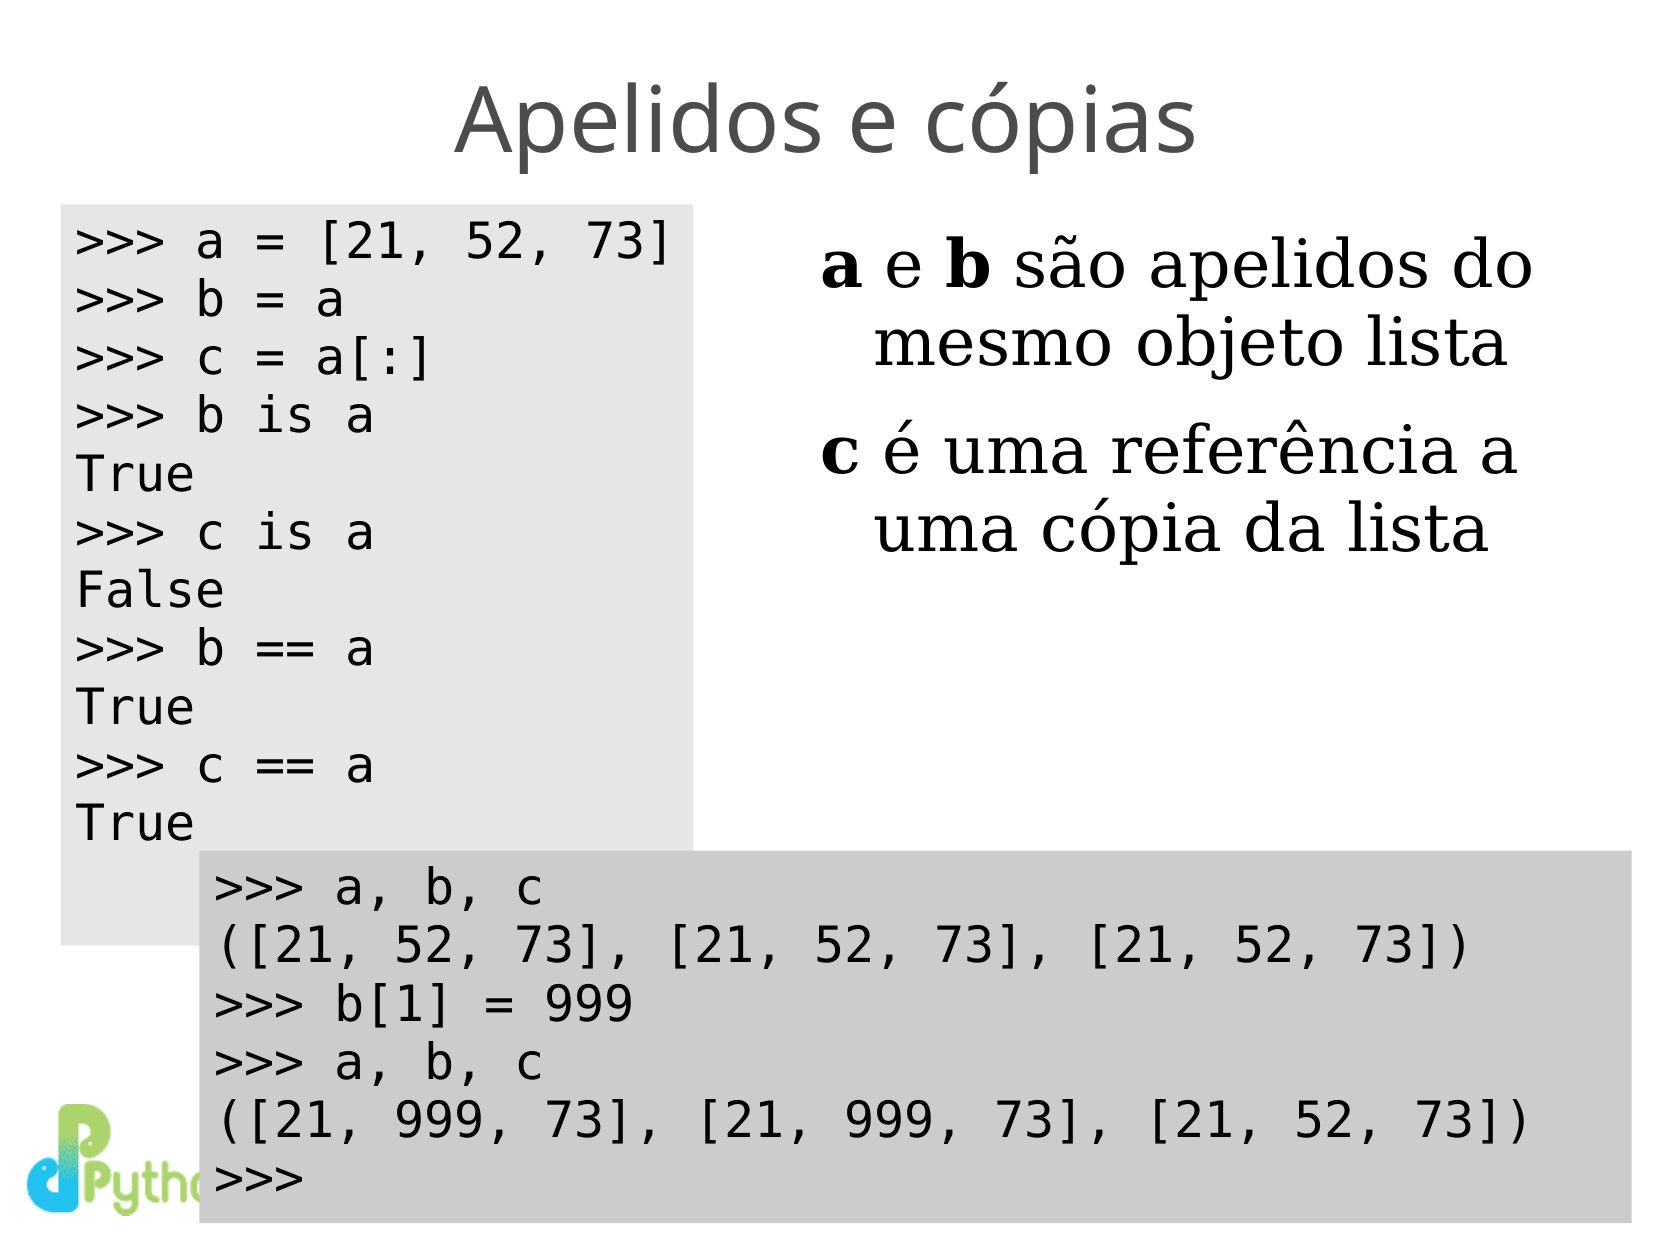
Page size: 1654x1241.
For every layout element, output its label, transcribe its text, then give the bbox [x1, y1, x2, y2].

text_box >>> a = [21, 52, 73] >>> b = a >>> c = a[:] >>> b is a True >>> c is a False >>> b == a True >>> c == a True [60, 204, 693, 946]
title Apelidos e cópias [82, 13, 1571, 222]
text_box >>> a, b, c ([21, 52, 73], [21, 52, 73], [21, 52, 73]) >>> b[1] = 999 >>> a, b, c ([21, 999, 73], [21, 999, 73], [21, 52, 73]) >>> [199, 850, 1632, 1224]
list a e b são apelidos do mesmo objeto lista c é uma referência a uma cópia da lista [802, 225, 1625, 850]
picture [27, 1104, 199, 1216]
